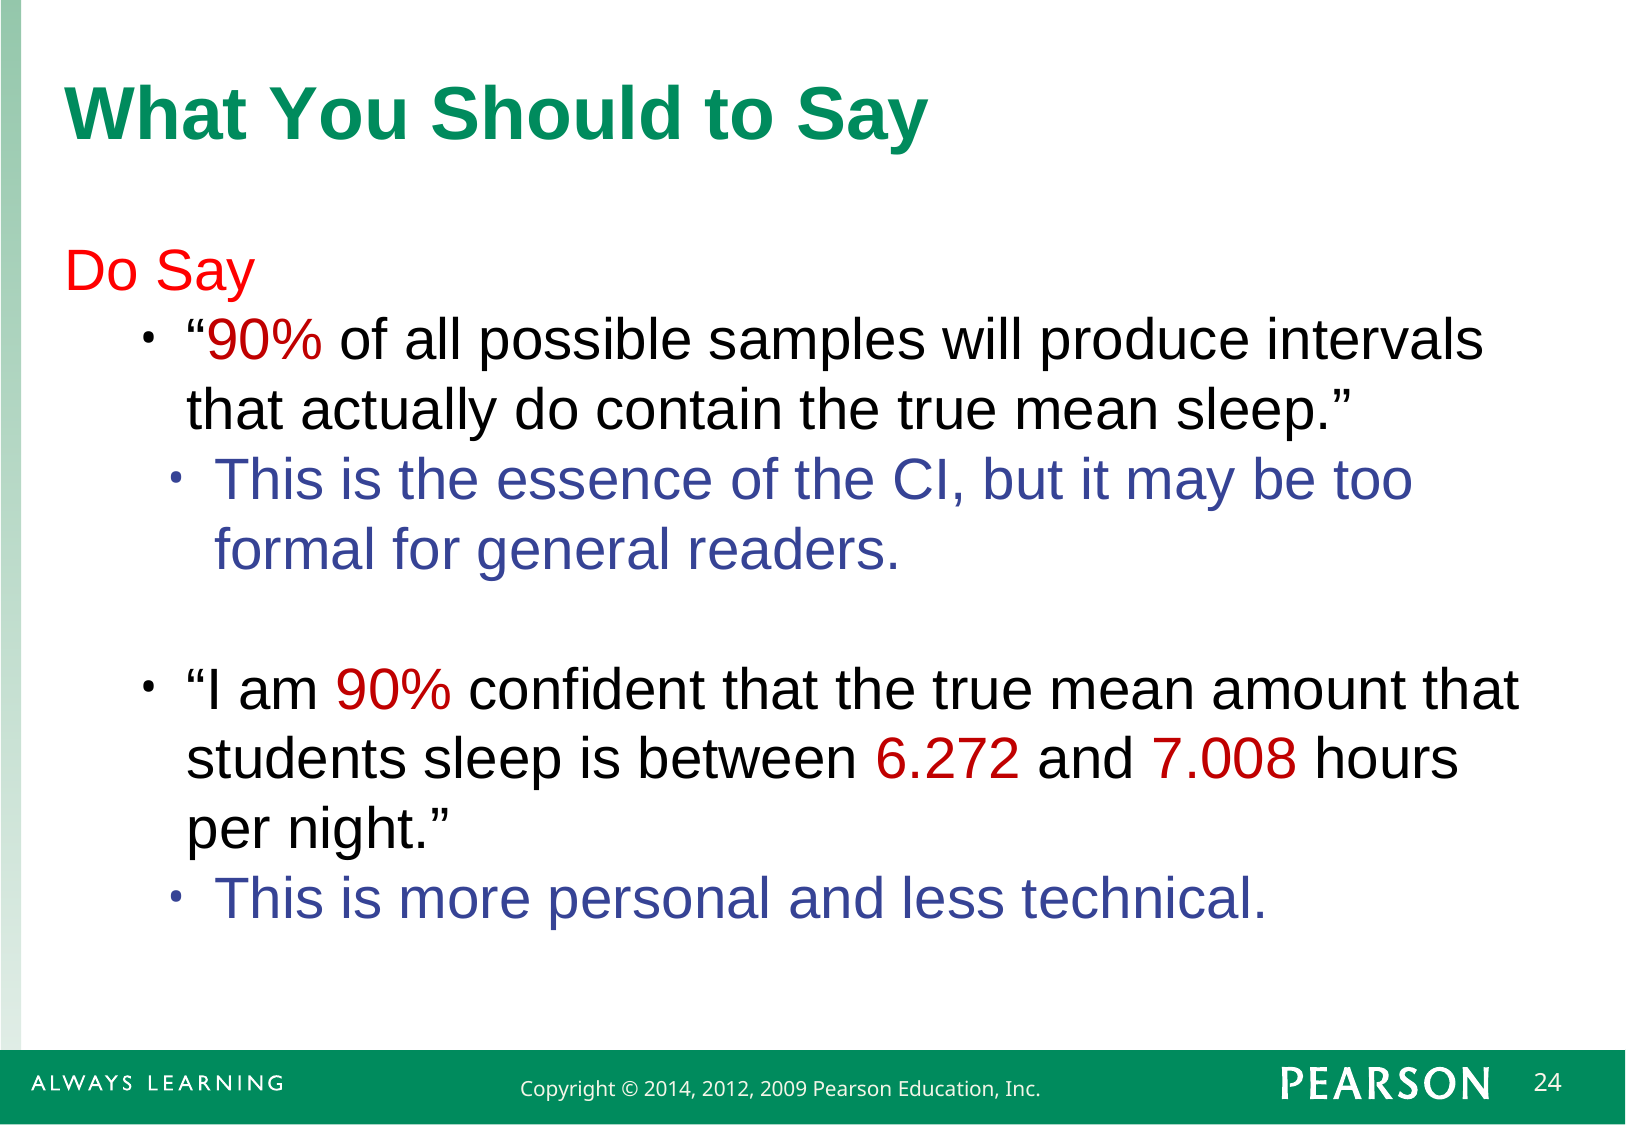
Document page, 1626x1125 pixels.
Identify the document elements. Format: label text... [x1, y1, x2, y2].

list Do Say “90% of all possible samples will produce intervals that actually do contain the true mean sleep.” This is the essence of the CI, but it may be too formal for general readers. “I am 90% confident that the true mean amount that students sleep is between 6.272 and 7.008 hours per night.” This is more personal and less technical. [64, 231, 1560, 1024]
title What You Should to Say [64, 64, 1560, 213]
